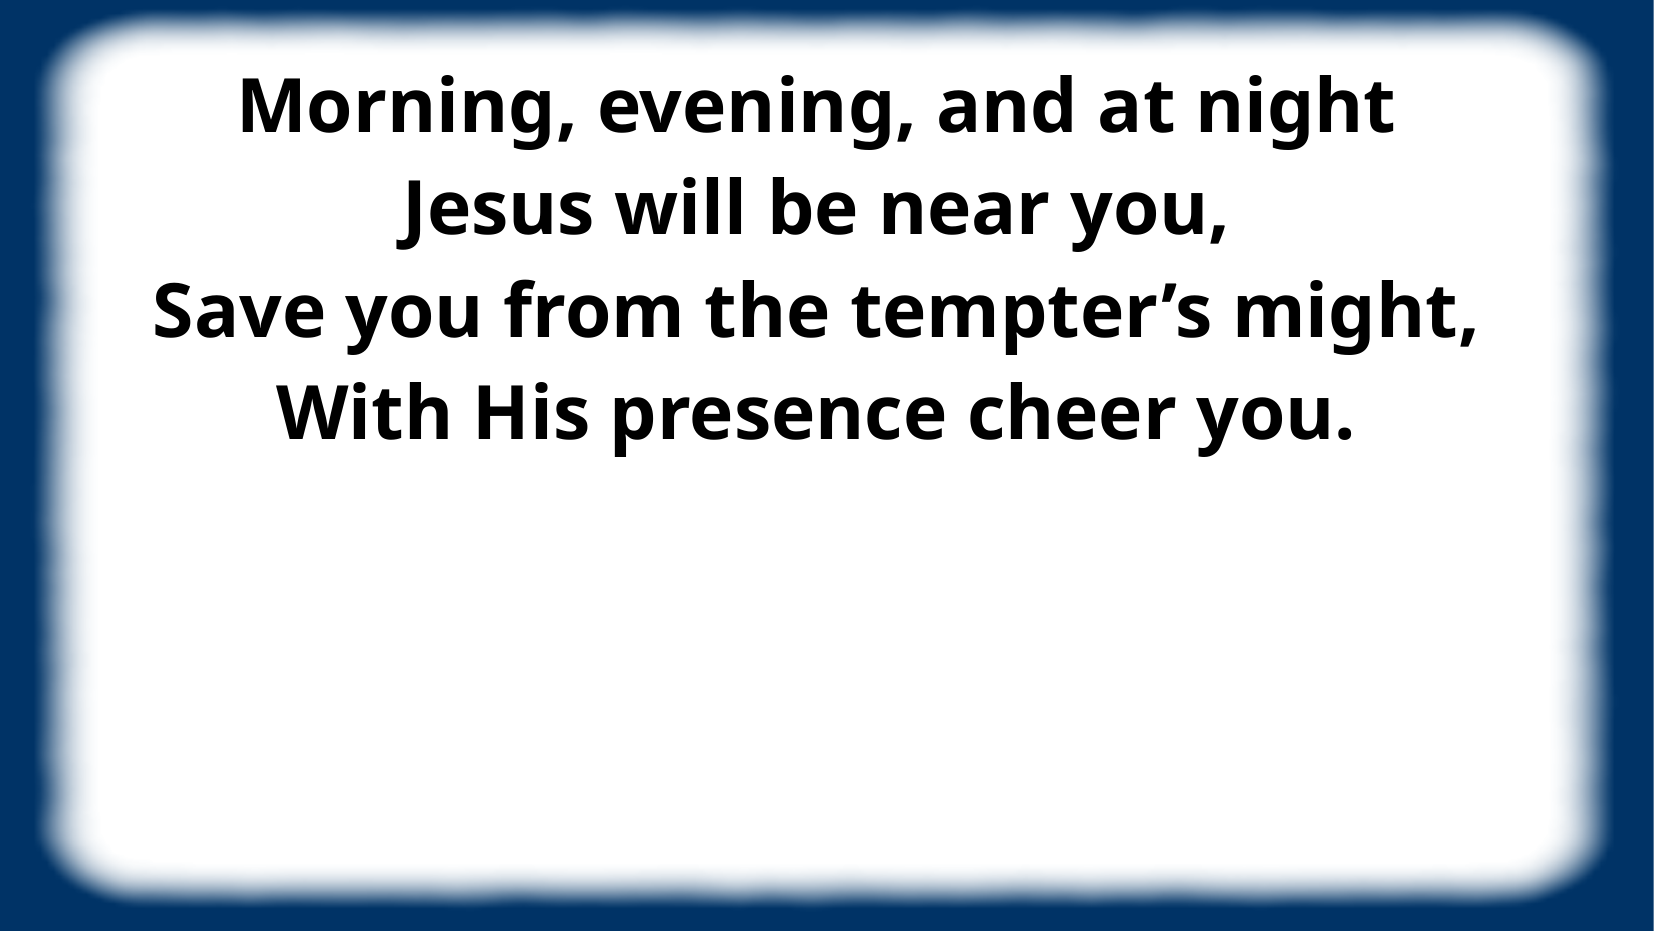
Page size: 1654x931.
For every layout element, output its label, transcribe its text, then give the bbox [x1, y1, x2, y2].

text_box Morning, evening, and at night Jesus will be near you, Save you from the tempter’s might, With His presence cheer you. [120, 45, 1514, 460]
picture [0, 0, 1654, 931]
